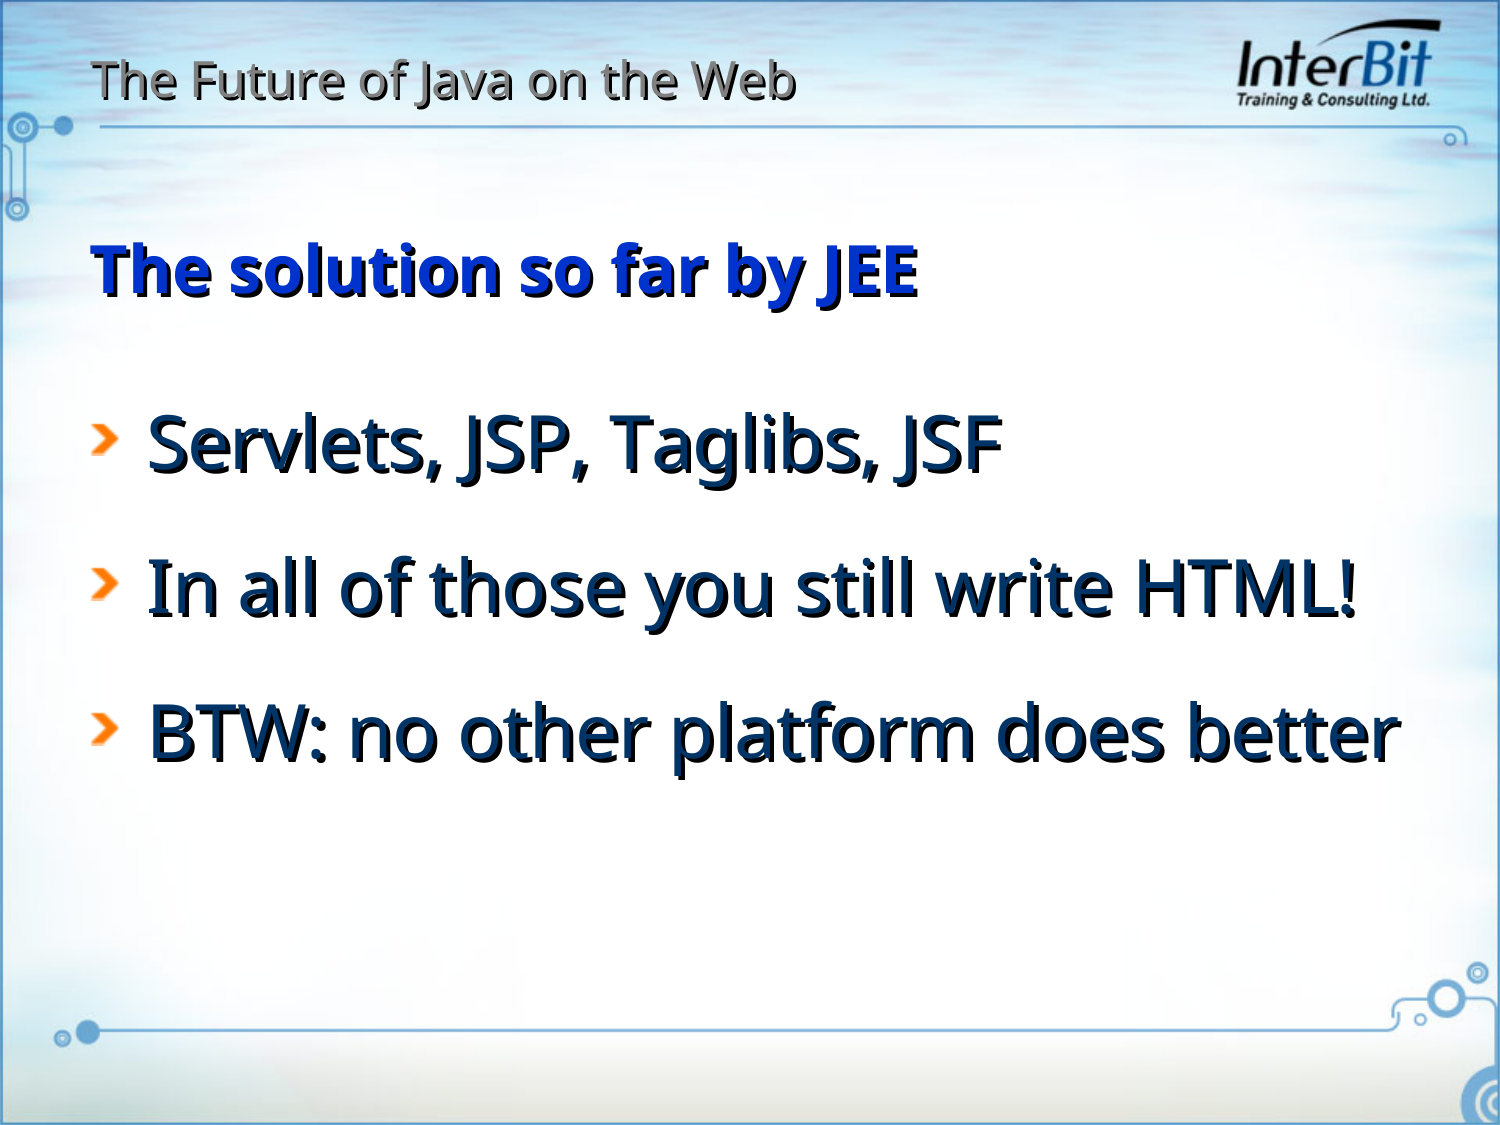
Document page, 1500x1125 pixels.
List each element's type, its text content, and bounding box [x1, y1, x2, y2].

list The solution so far by JEE Servlets, JSP, Taglibs, JSF In all of those you still write HTML! BTW: no other platform does better [75, 187, 1426, 1038]
title The Future of Java on the Web [75, 14, 1425, 141]
picture [0, 0, 1500, 1125]
